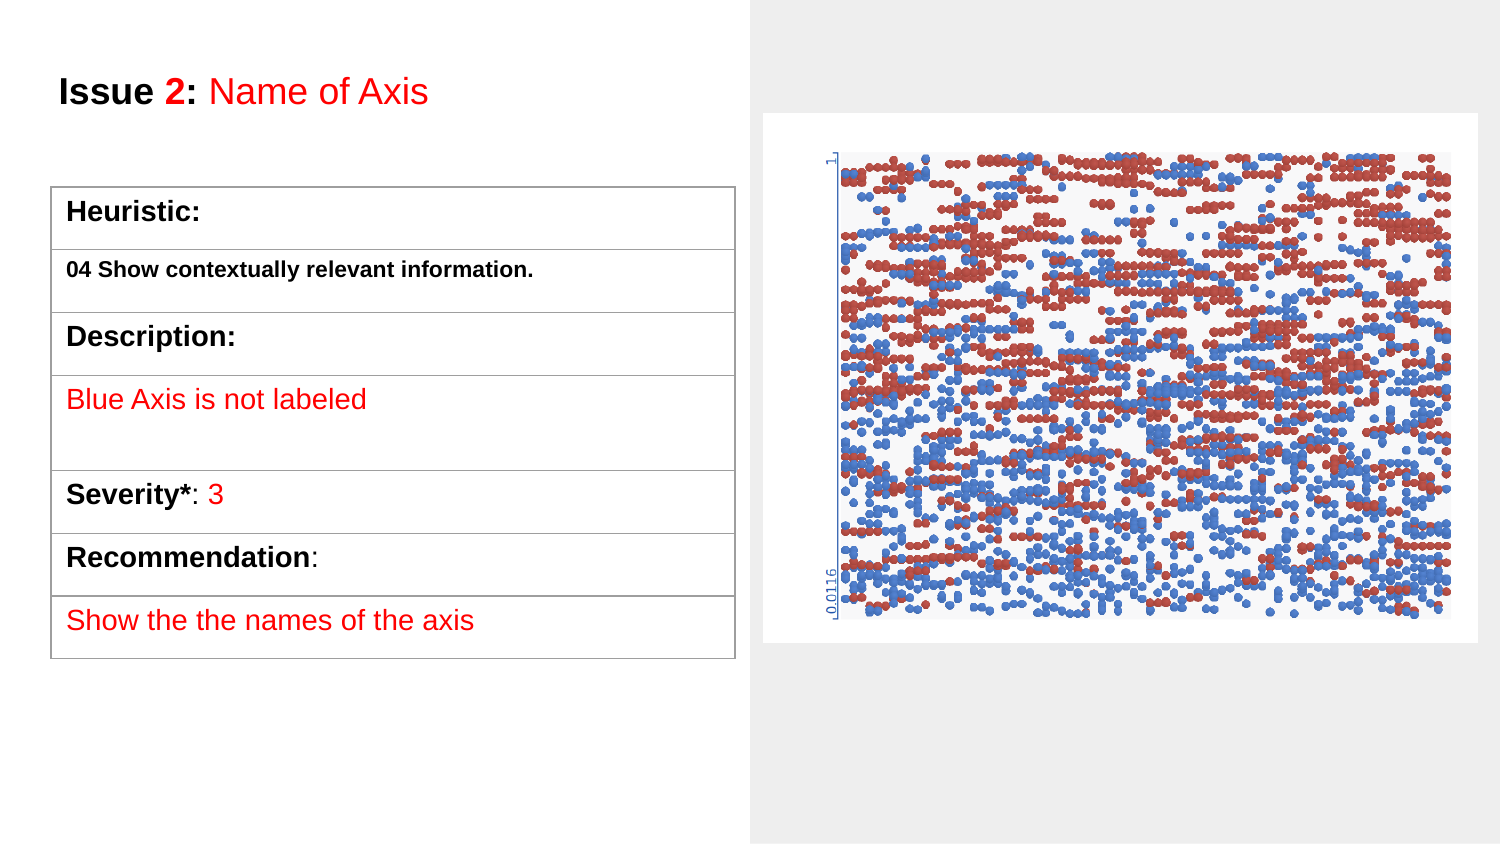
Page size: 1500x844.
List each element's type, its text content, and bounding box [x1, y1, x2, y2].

table_header Heuristic: [52, 188, 734, 249]
table_cell Severity*: 3 [52, 471, 734, 533]
table_cell 04 Show contextually relevant information. [52, 250, 734, 312]
table_cell Recommendation: [52, 534, 734, 595]
picture [763, 113, 1478, 643]
table_cell Show the the names of the axis [52, 597, 734, 658]
table_cell Blue Axis is not labeled [52, 376, 734, 470]
table_cell Description: [52, 313, 734, 375]
text_box Issue 2: Name of Axis [43, 51, 708, 197]
